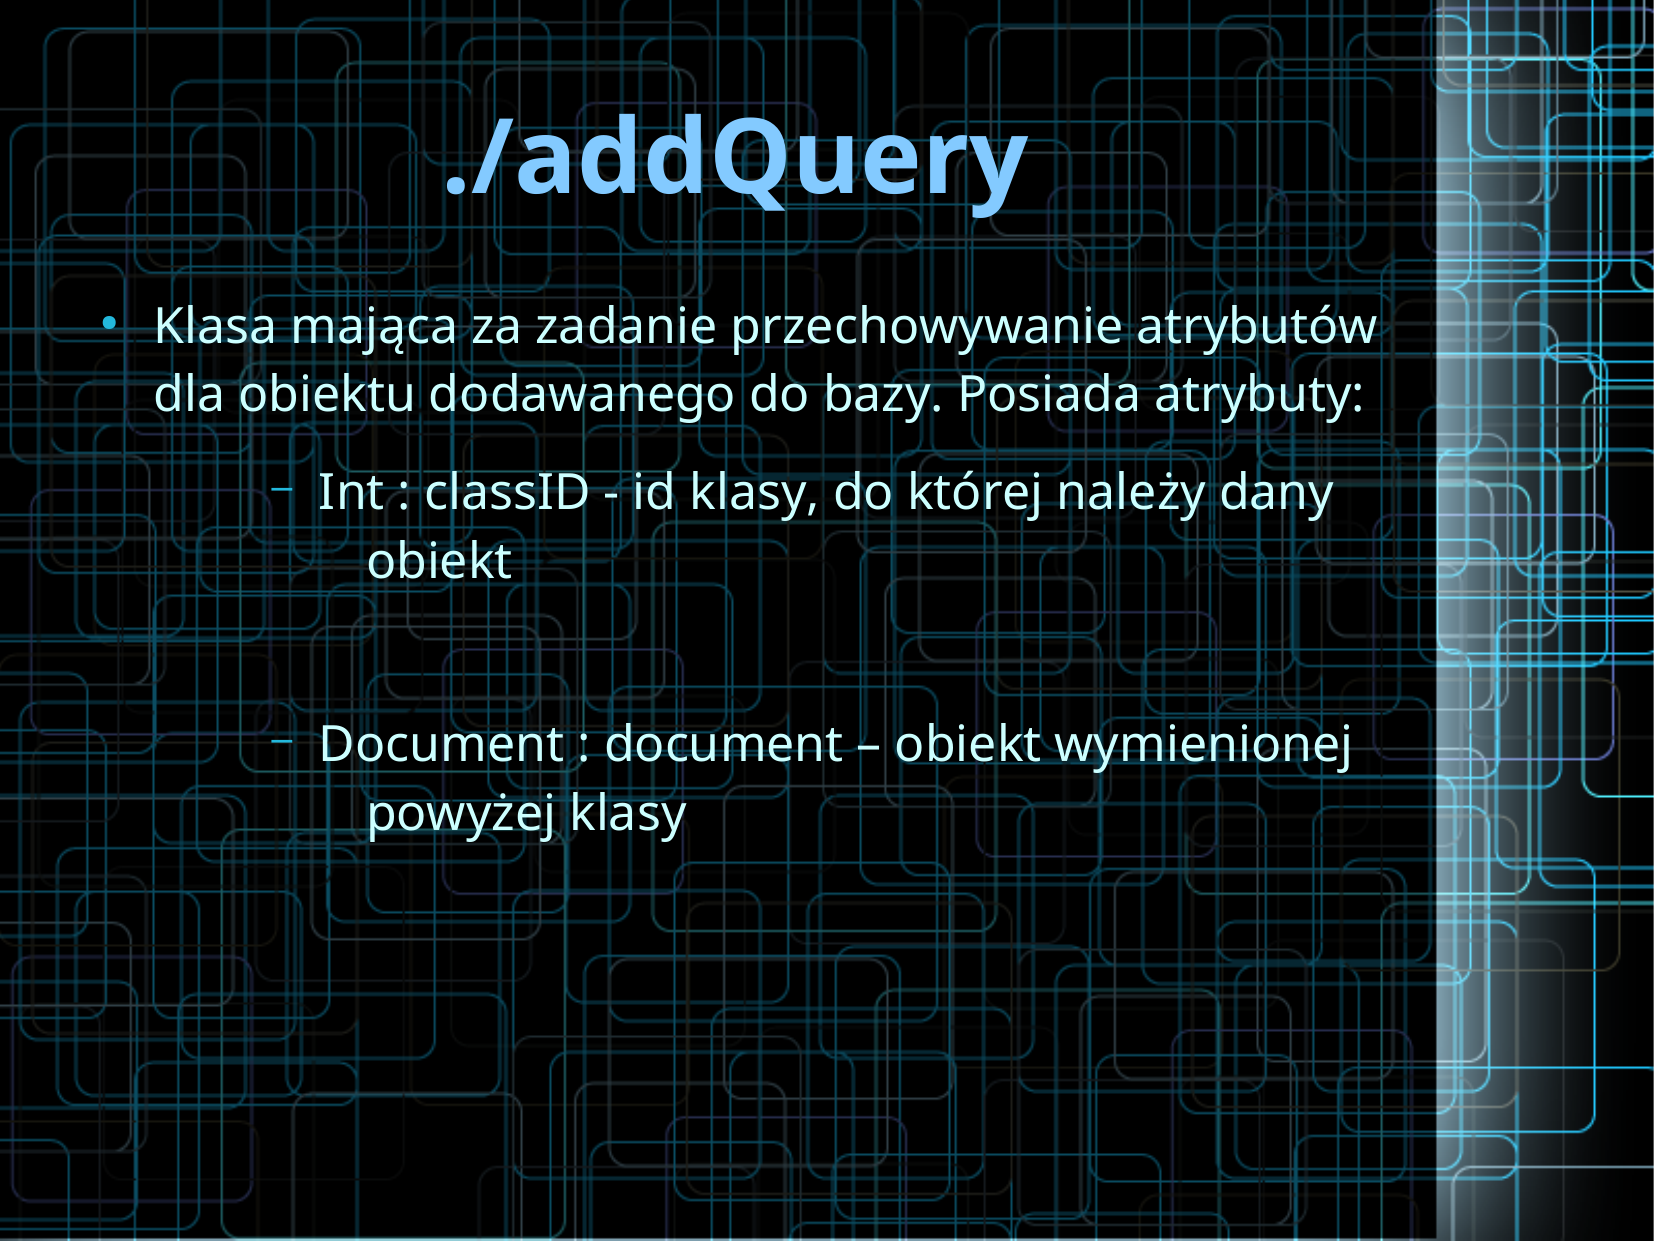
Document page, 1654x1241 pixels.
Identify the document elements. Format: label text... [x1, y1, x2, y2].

picture [0, 0, 1654, 1241]
list Klasa mająca za zadanie przechowywanie atrybutów dla obiektu dodawanego do bazy. Posiada atrybuty: Int : classID - id klasy, do której należy dany obiekt Document : document – obiekt wymienionej powyżej klasy [82, 290, 1388, 1109]
title ./addQuery [82, 49, 1388, 257]
